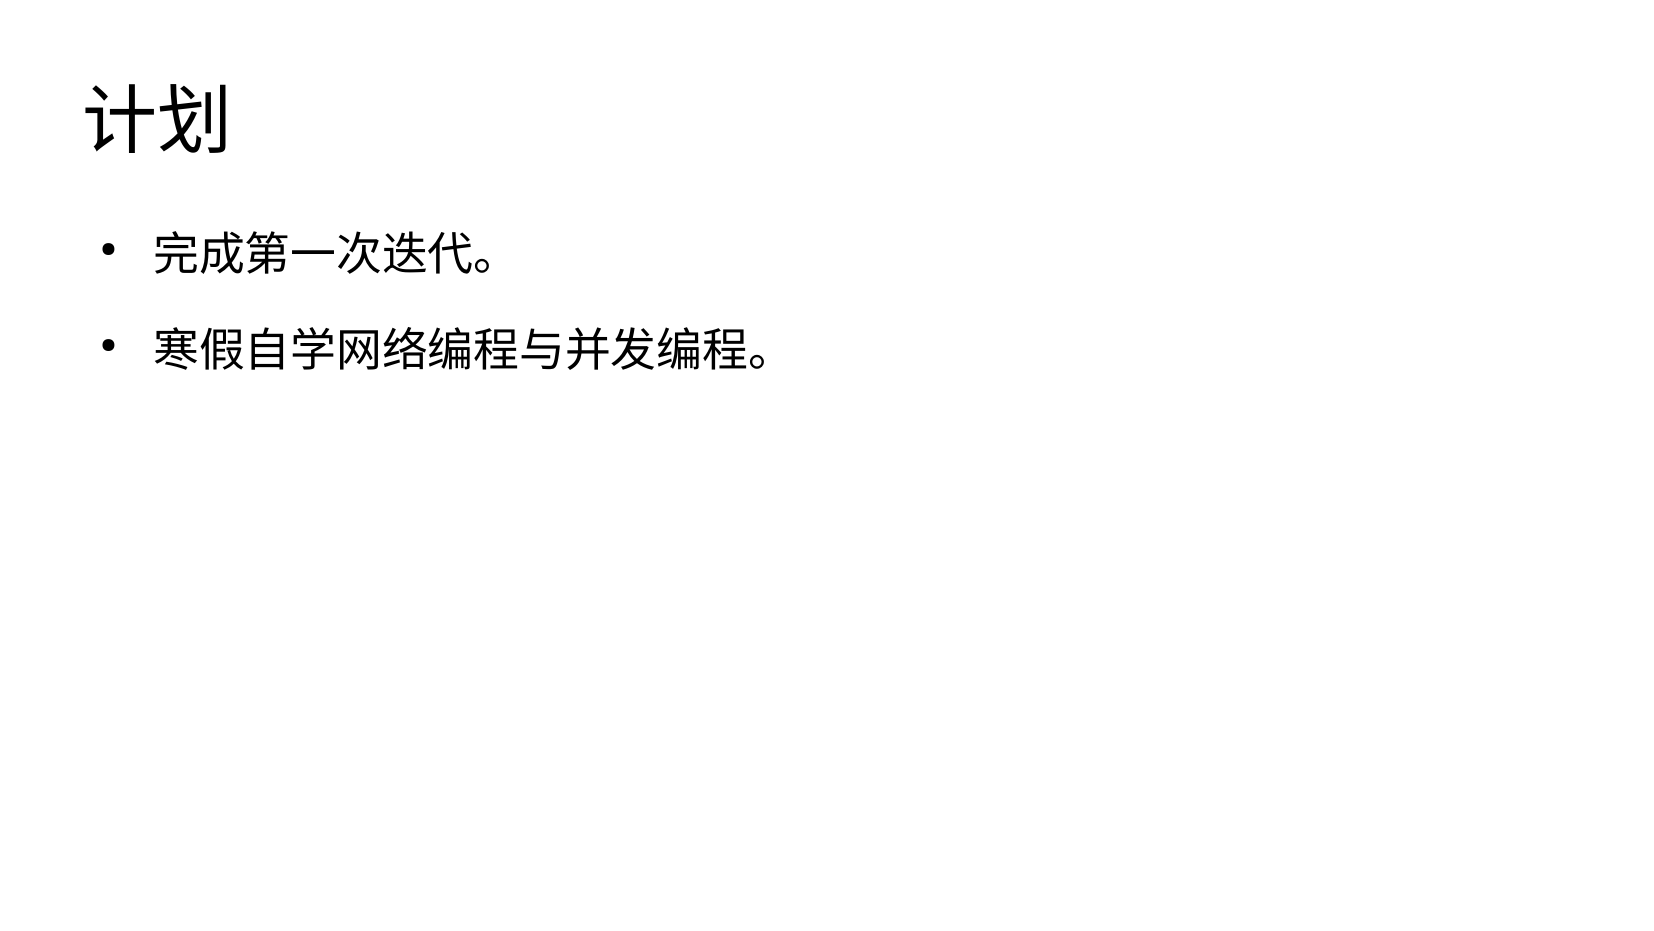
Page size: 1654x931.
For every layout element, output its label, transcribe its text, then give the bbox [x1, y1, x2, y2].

title 计划 [82, 37, 1571, 193]
list 完成第一次迭代。 寒假自学网络编程与并发编程。 [82, 217, 1571, 758]
